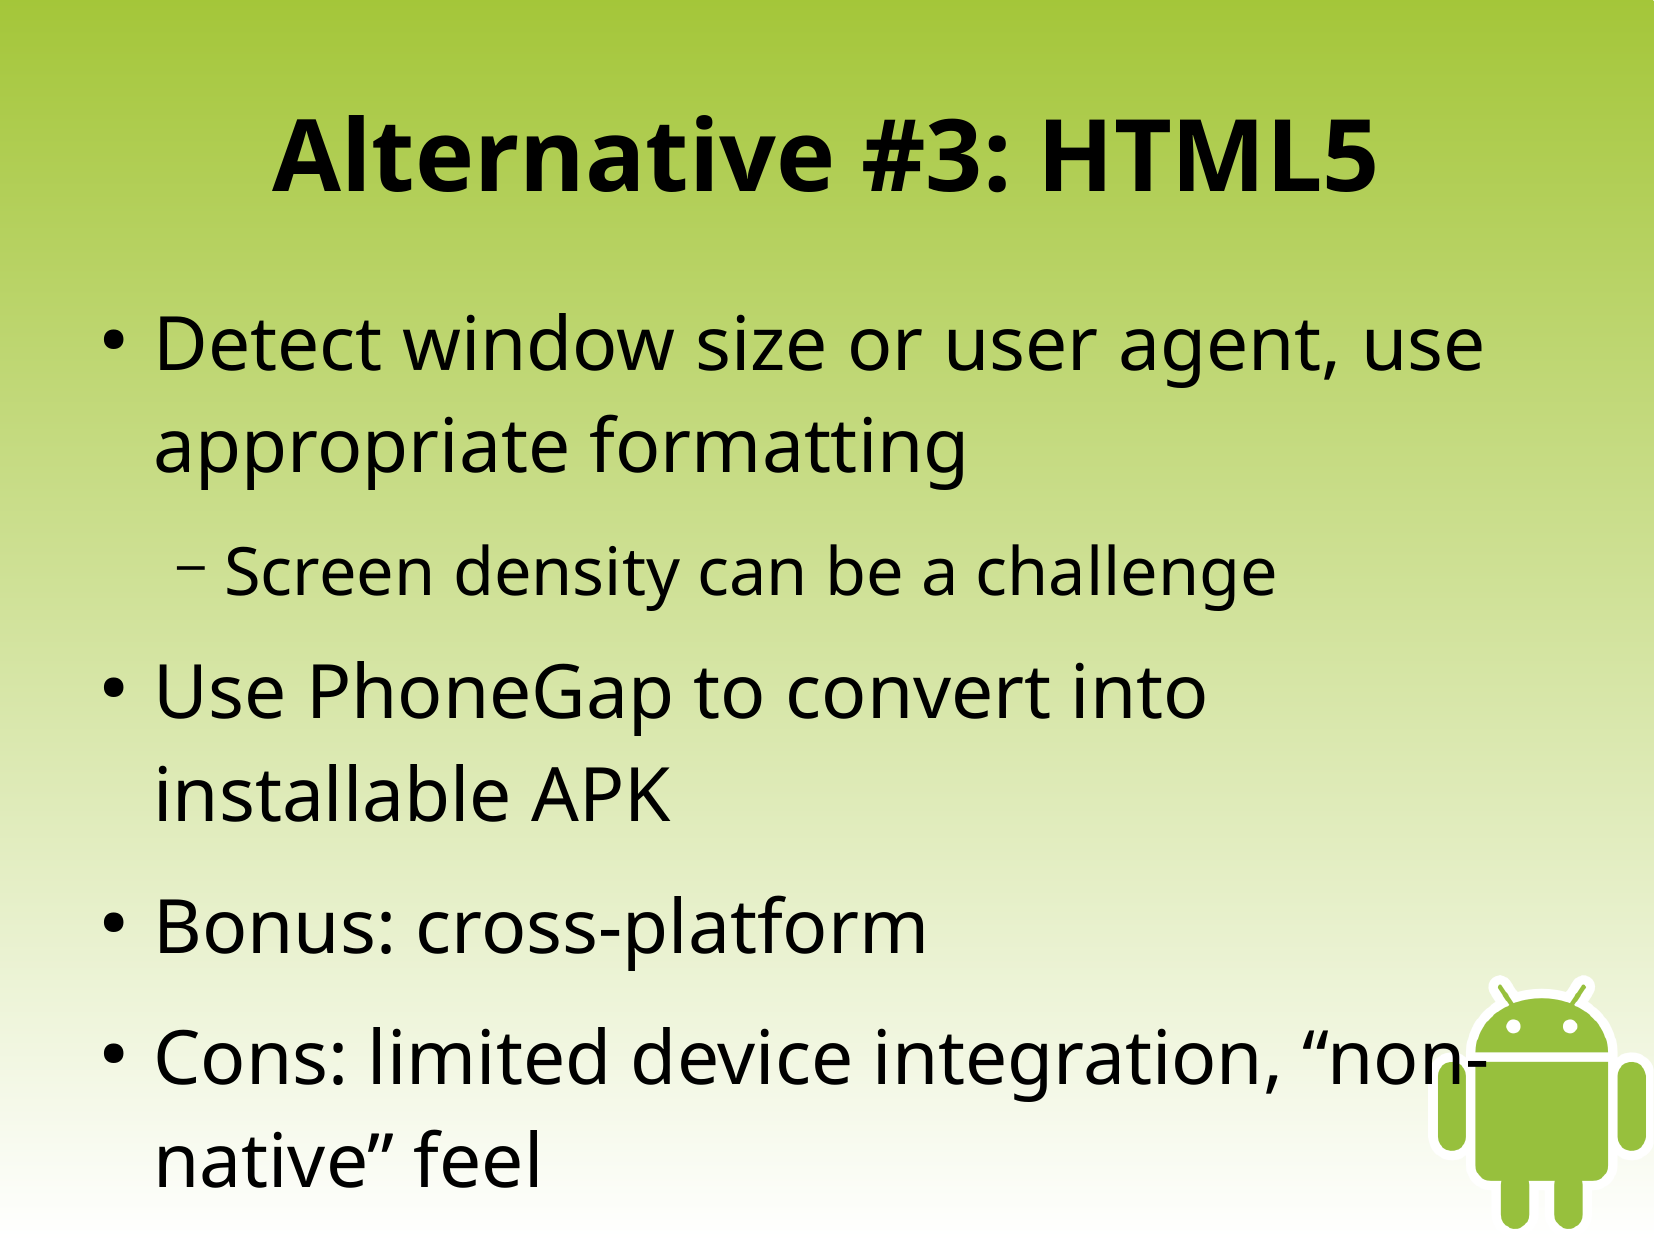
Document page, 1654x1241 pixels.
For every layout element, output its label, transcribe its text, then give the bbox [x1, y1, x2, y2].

picture [1428, 975, 1654, 1238]
list Detect window size or user agent, use appropriate formatting Screen density can be a challenge Use PhoneGap to convert into installable APK Bonus: cross-platform Cons: limited device integration, “non-native” feel [82, 290, 1571, 1094]
title Alternative #3: HTML5 [82, 56, 1571, 250]
